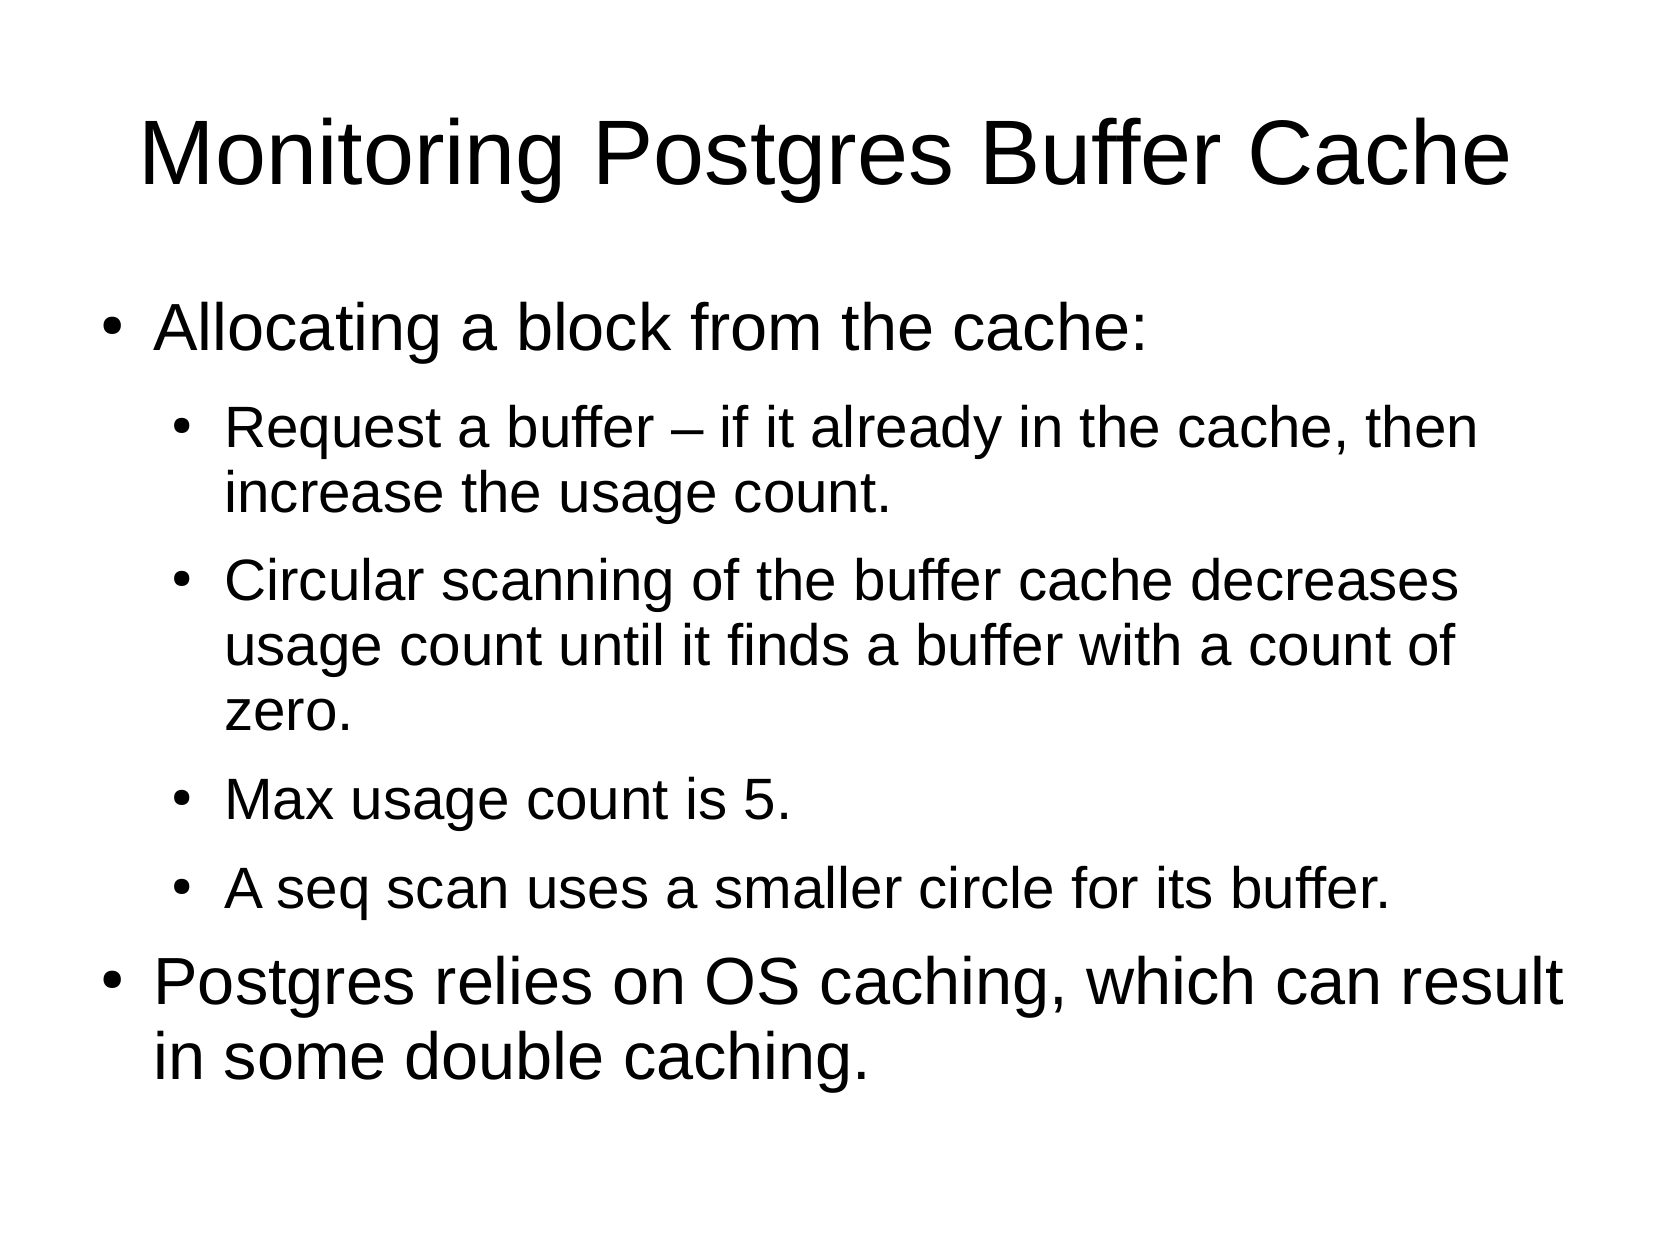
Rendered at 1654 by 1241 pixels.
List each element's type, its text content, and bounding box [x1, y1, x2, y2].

title Monitoring Postgres Buffer Cache [82, 56, 1571, 250]
list Allocating a block from the cache: Request a buffer – if it already in the cache, then increase the usage count. Circular scanning of the buffer cache decreases usage count until it finds a buffer with a count of zero. Max usage count is 5. A seq scan uses a smaller circle for its buffer. Postgres relies on OS caching, which can result in some double caching. [82, 290, 1571, 1152]
